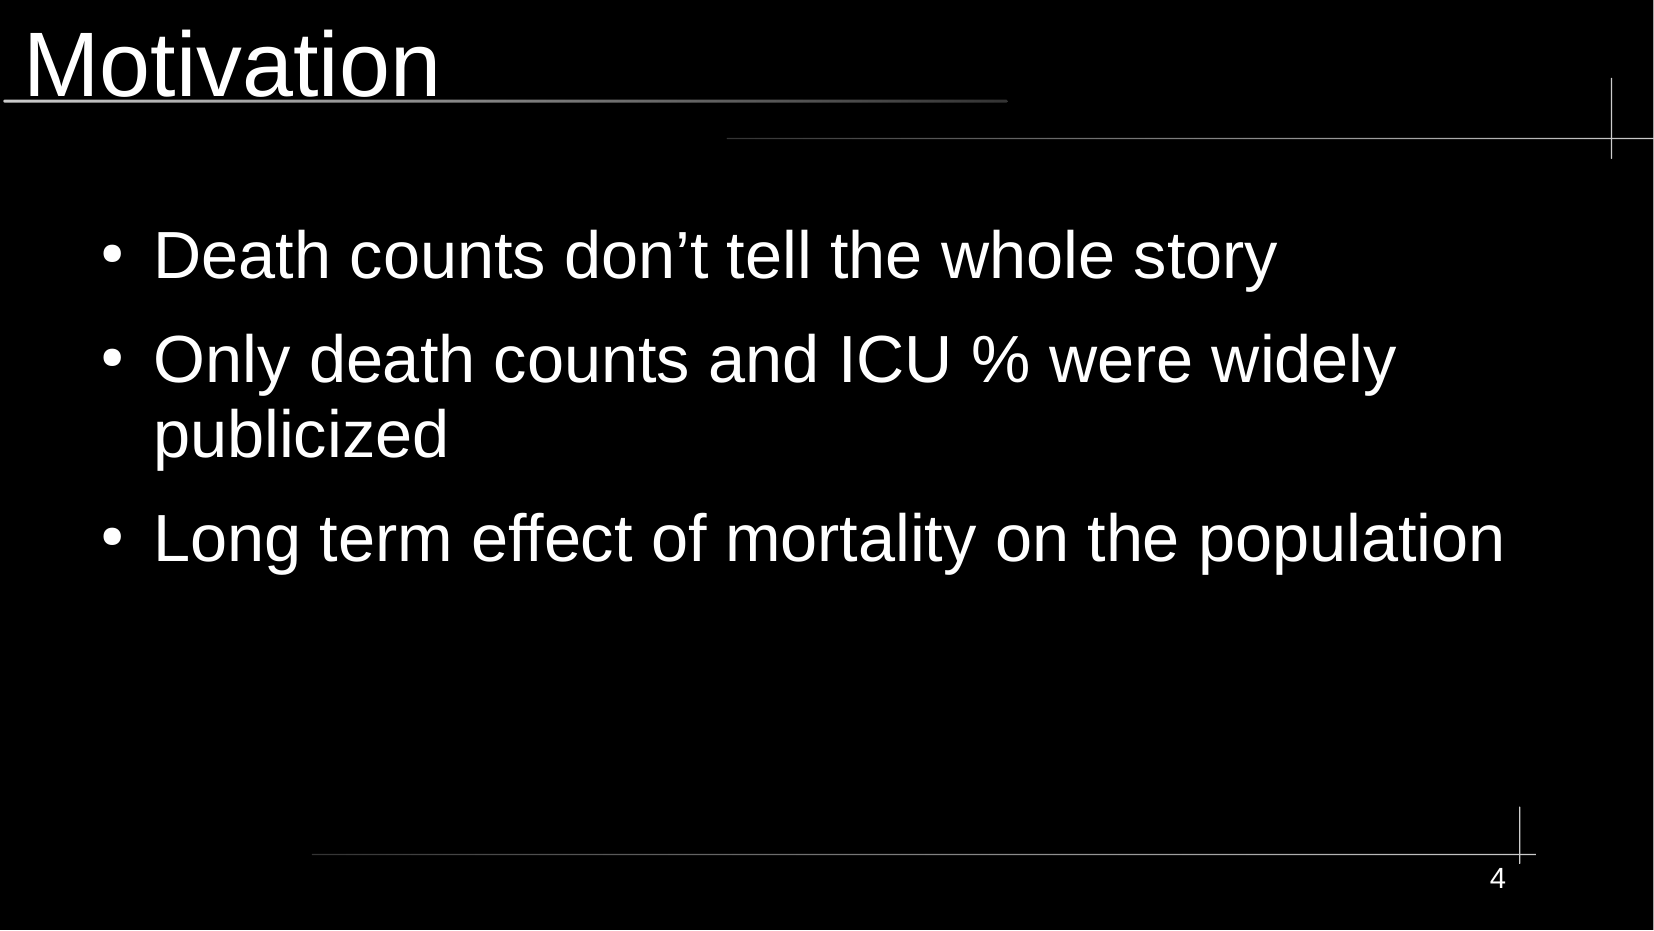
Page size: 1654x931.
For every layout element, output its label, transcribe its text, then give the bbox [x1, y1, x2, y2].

title Motivation [23, 11, 1589, 119]
list Death counts don’t tell the whole story Only death counts and ICU % were widely publicized Long term effect of mortality on the population [82, 217, 1571, 758]
